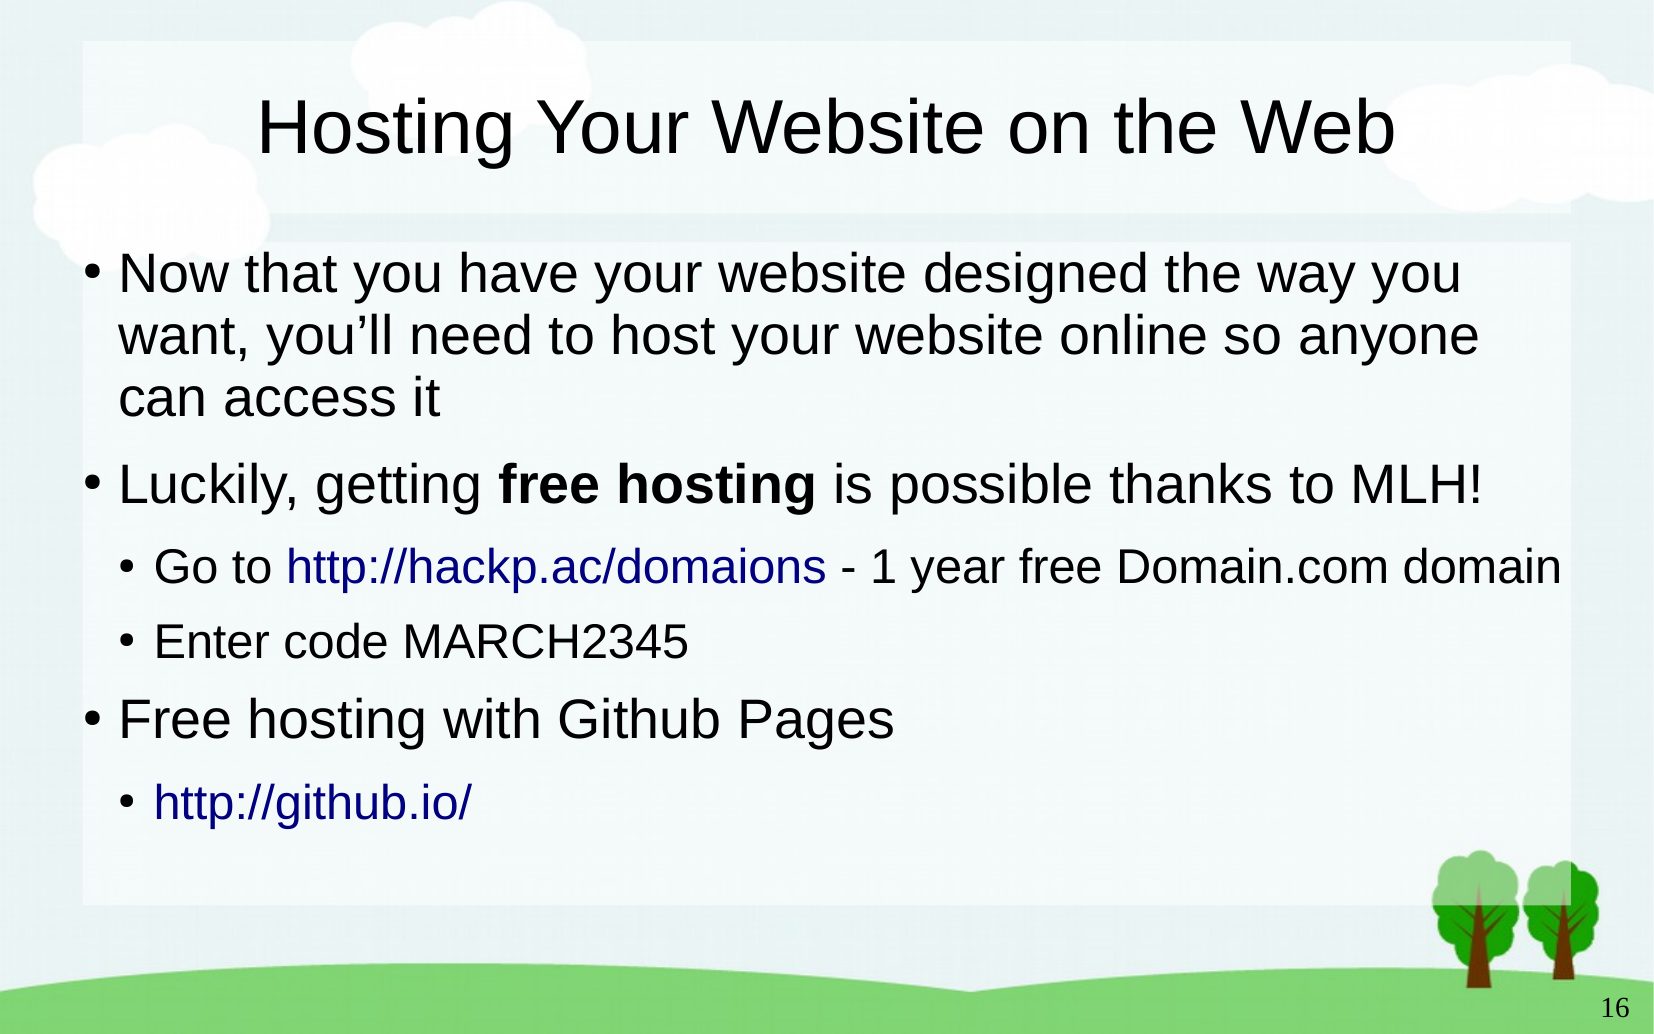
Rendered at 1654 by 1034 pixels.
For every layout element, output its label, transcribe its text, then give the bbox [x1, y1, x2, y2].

list Now that you have your website designed the way you want, you’ll need to host your website online so anyone can access it Luckily, getting free hosting is possible thanks to MLH! Go to http://hackp.ac/domaions - 1 year free Domain.com domain Enter code MARCH2345 Free hosting with Github Pages http://github.io/ [82, 241, 1571, 906]
picture [0, 0, 1654, 1034]
title Hosting Your Website on the Web [82, 41, 1571, 214]
